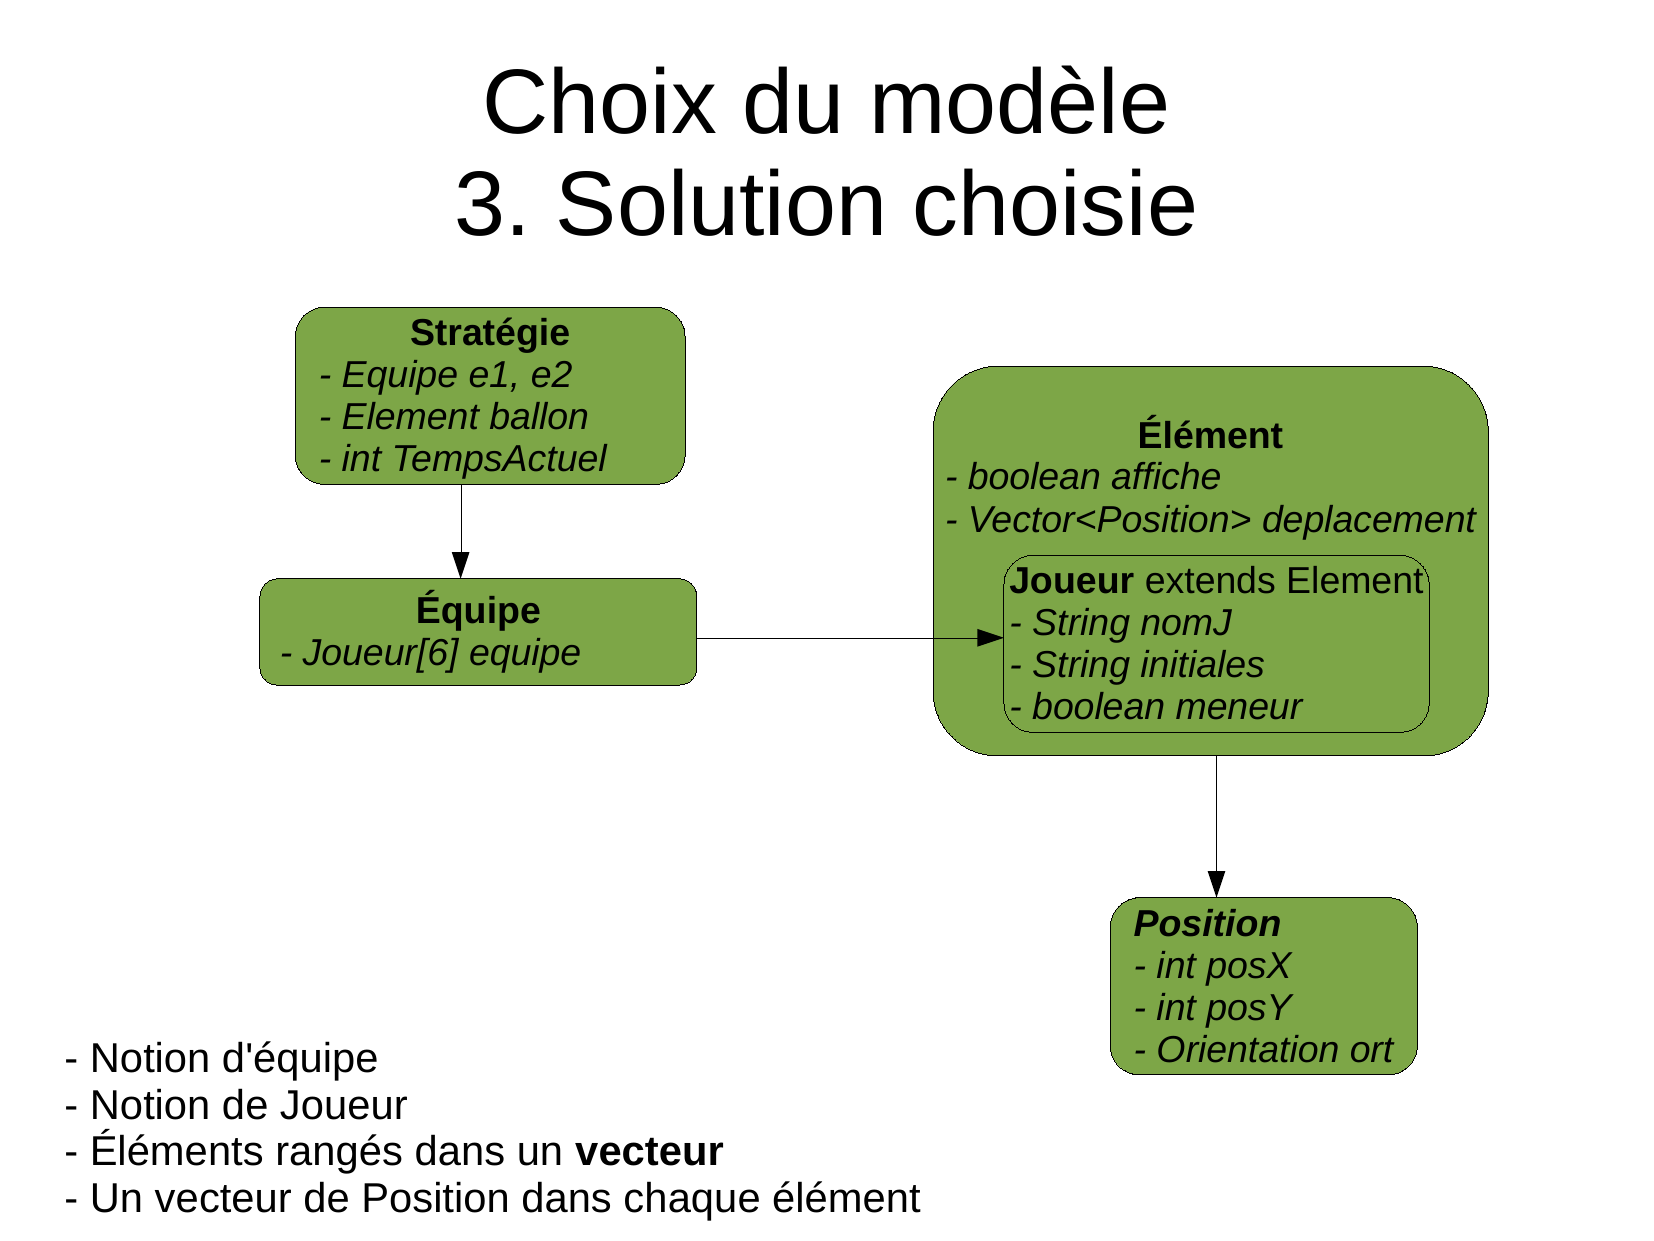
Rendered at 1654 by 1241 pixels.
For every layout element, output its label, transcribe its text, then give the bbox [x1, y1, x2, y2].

text_box Élément - boolean affiche - Vector<Position> deplacement [933, 366, 1489, 756]
text_box - Notion d'équipe - Notion de Joueur - Éléments rangés dans un vecteur - Un vecteur de Position dans chaque élément [49, 1027, 937, 1229]
text_box Stratégie - Equipe e1, e2 - Element ballon - int TempsActuel [295, 307, 686, 485]
text_box Équipe - Joueur[6] equipe [259, 578, 697, 686]
text_box Joueur extends Element - String nomJ - String initiales - boolean meneur [1003, 555, 1430, 733]
text_box Position - int posX - int posY - Orientation ort [1110, 897, 1418, 1075]
title Choix du modèle 3. Solution choisie [82, 49, 1571, 257]
